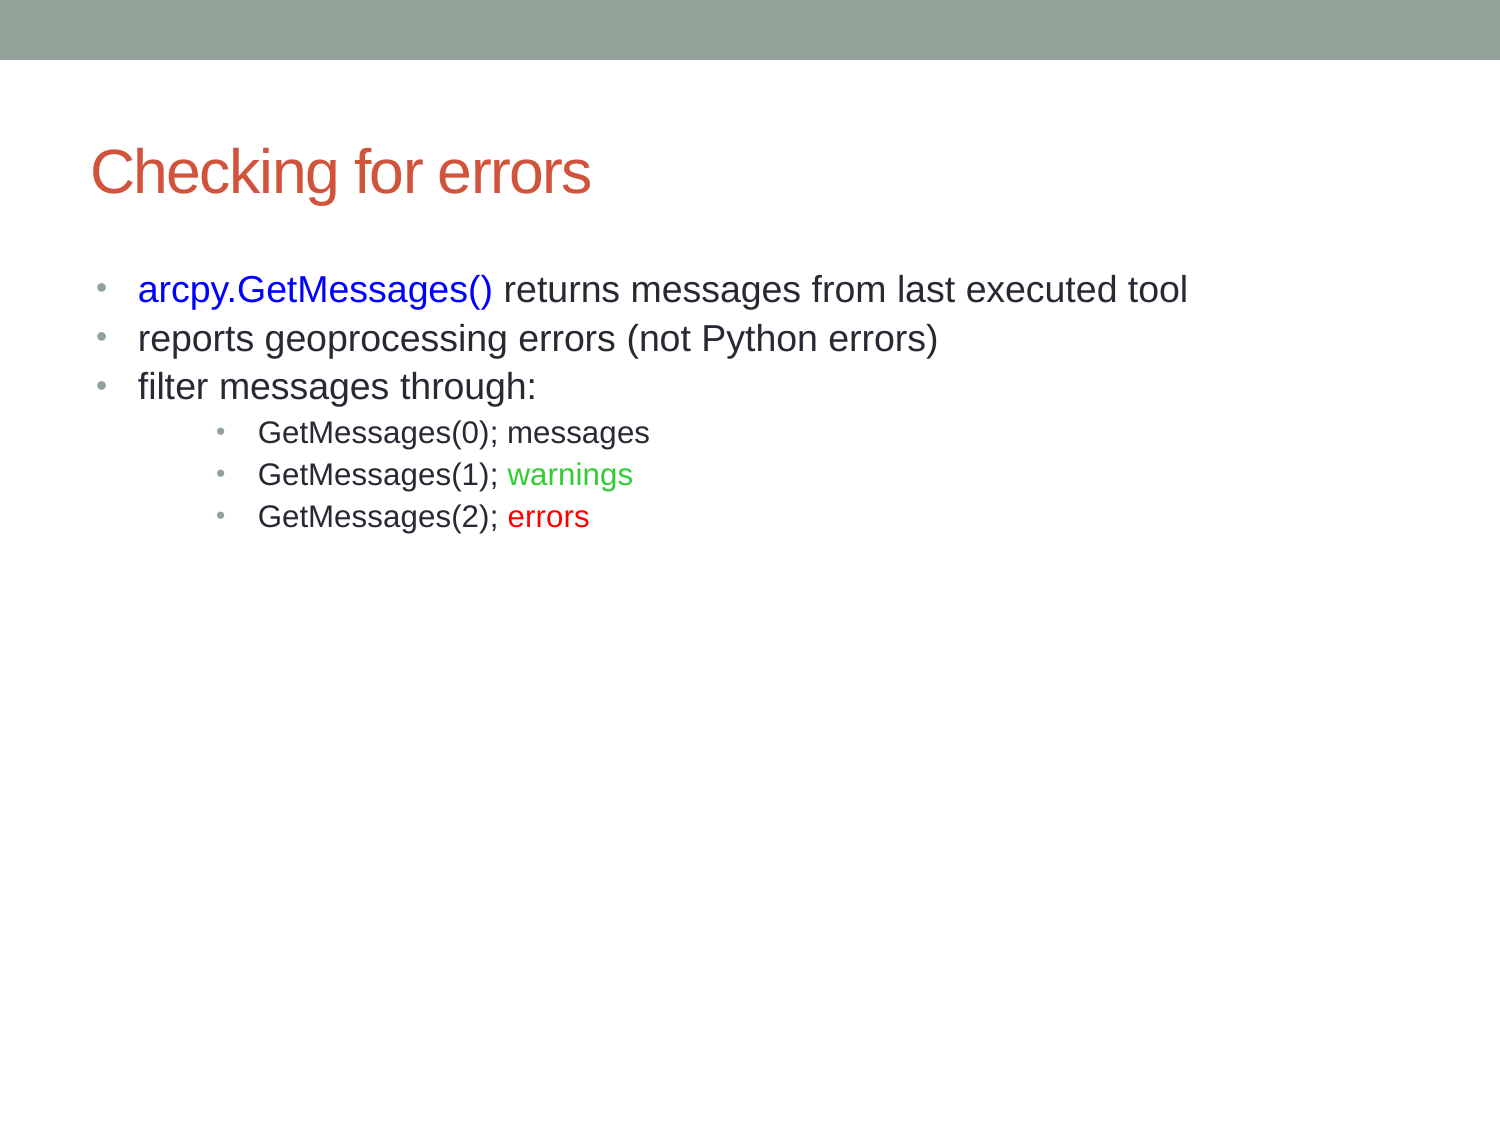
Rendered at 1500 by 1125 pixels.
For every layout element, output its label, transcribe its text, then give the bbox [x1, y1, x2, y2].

title Checking for errors [75, 87, 1426, 251]
list arcpy.GetMessages() returns messages from last executed tool reports geoprocessing errors (not Python errors) filter messages through: GetMessages(0); messages GetMessages(1); warnings GetMessages(2); errors [75, 262, 1426, 1063]
